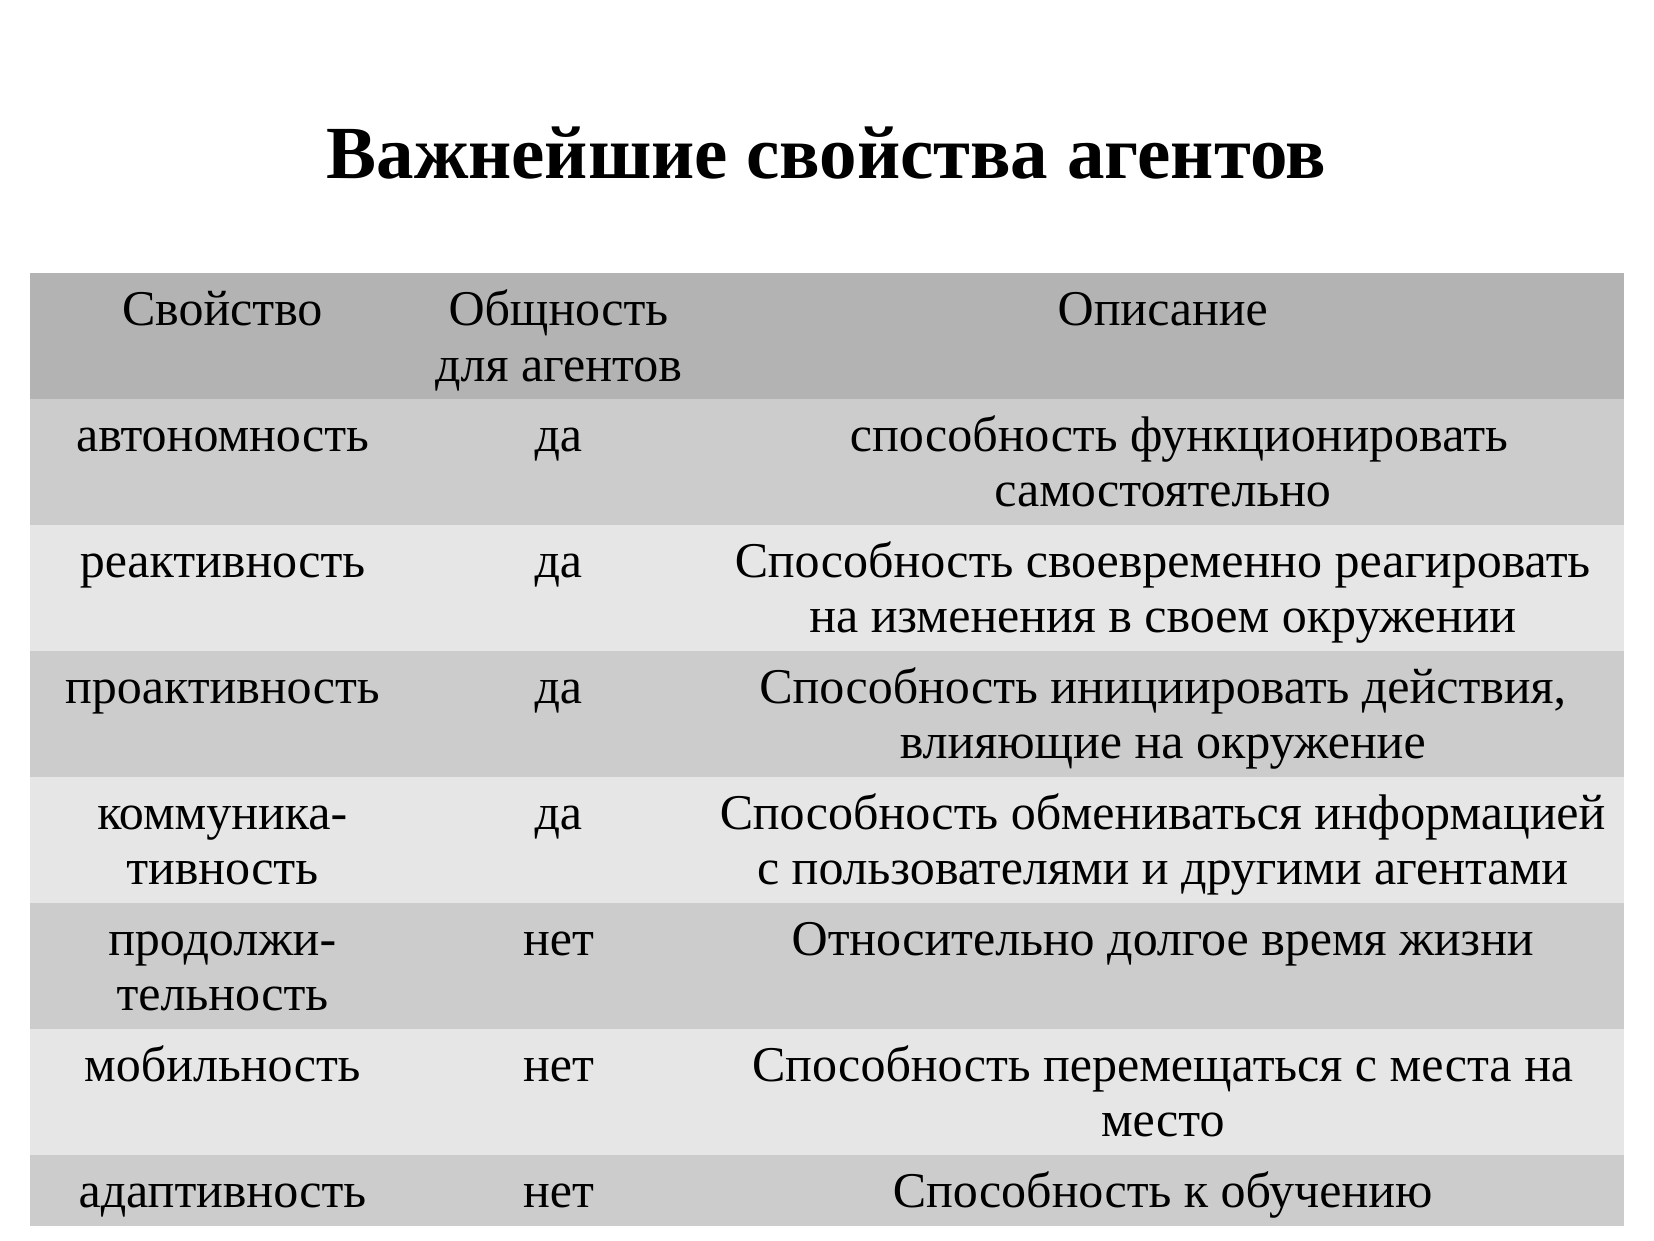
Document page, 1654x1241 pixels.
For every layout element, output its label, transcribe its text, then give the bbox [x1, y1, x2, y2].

table_cell нет [415, 903, 702, 1029]
table_cell да [415, 525, 702, 651]
title Важнейшие свойства агентов [82, 49, 1571, 257]
table_cell Способность перемещаться с места на место [702, 1029, 1624, 1155]
table_cell мобильность [30, 1029, 415, 1155]
table_cell Способность своевременно реагировать на изменения в своем окружении [702, 525, 1624, 651]
table_cell автономность [30, 399, 415, 525]
table_cell проактивность [30, 651, 415, 777]
table_cell нет [415, 1155, 702, 1226]
table_cell да [415, 777, 702, 903]
table_cell Относительно долгое время жизни [702, 903, 1624, 1029]
table_cell Способность к обучению [702, 1155, 1624, 1226]
table_header Описание [702, 273, 1624, 399]
table_header Общность для агентов [415, 273, 702, 399]
table_cell нет [415, 1029, 702, 1155]
table_cell коммуника-тивность [30, 777, 415, 903]
table_cell адаптивность [30, 1155, 415, 1226]
table_header Свойство [30, 273, 415, 399]
table_cell реактивность [30, 525, 415, 651]
table_cell да [415, 399, 702, 525]
table_cell Способность инициировать действия, влияющие на окружение [702, 651, 1624, 777]
table_cell Способность обмениваться информацией с пользователями и другими агентами [702, 777, 1624, 903]
table_cell да [415, 651, 702, 777]
table_cell продолжи-тельность [30, 903, 415, 1029]
table_cell способность функционировать самостоятельно [702, 399, 1624, 525]
